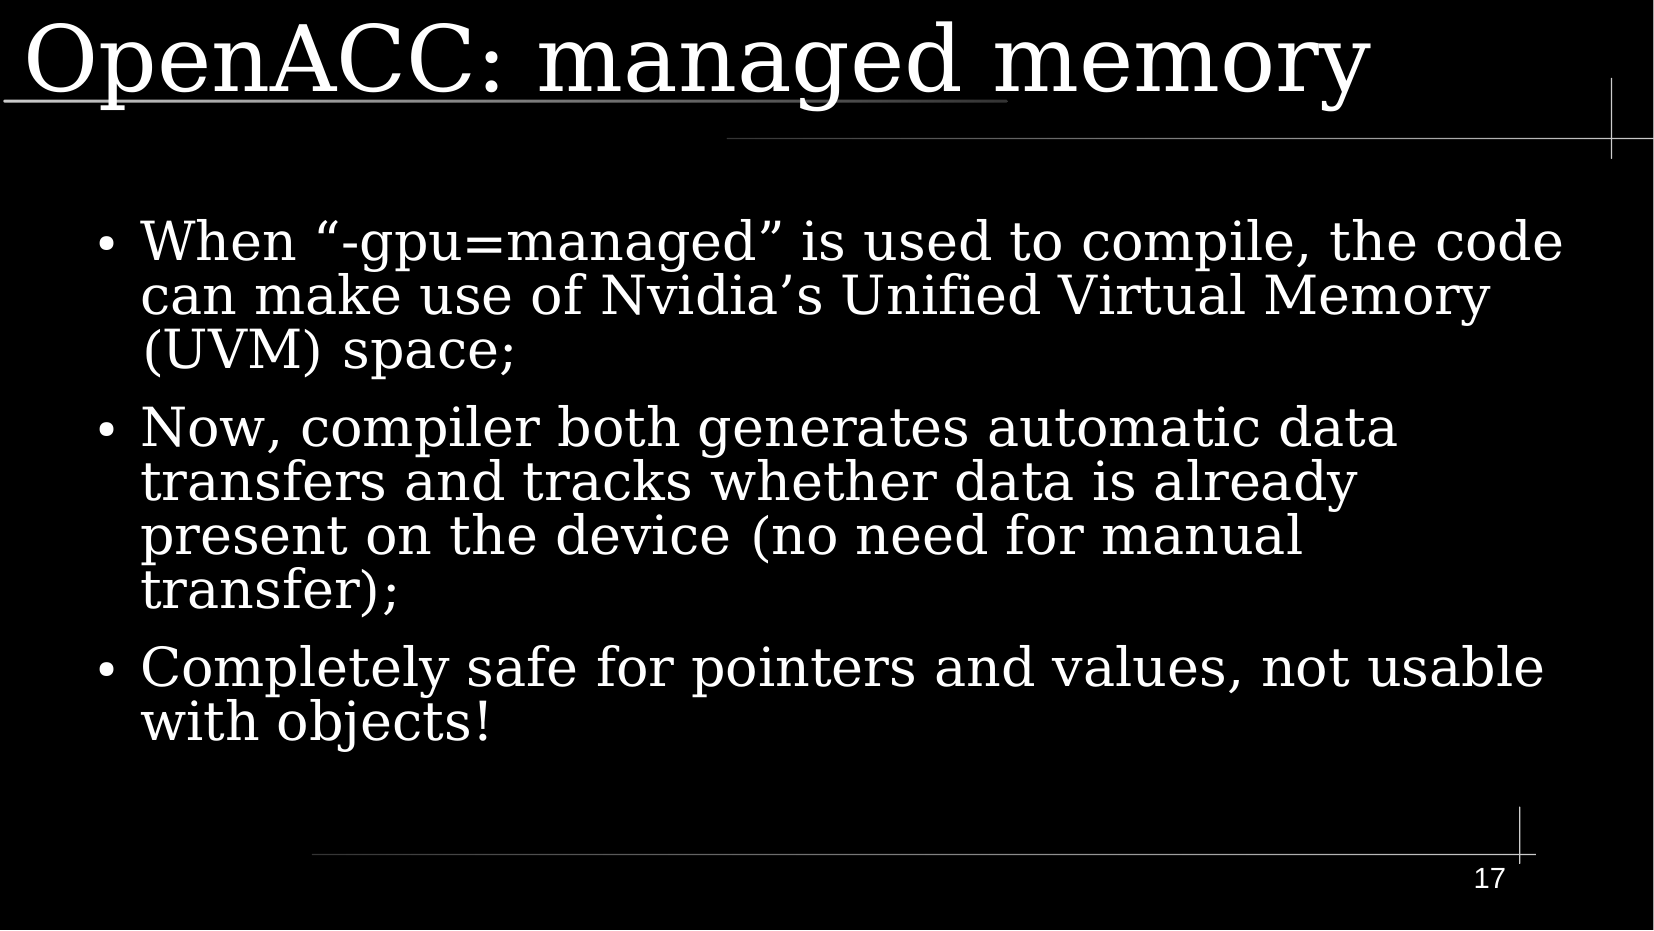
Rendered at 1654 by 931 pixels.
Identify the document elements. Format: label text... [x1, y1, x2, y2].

list When “-gpu=managed” is used to compile, the code can make use of Nvidia’s Unified Virtual Memory (UVM) space; Now, compiler both generates automatic data transfers and tracks whether data is already present on the device (no need for manual transfer); Completely safe for pointers and values, not usable with objects! [82, 217, 1571, 758]
title OpenACC: managed memory [23, 11, 1589, 119]
